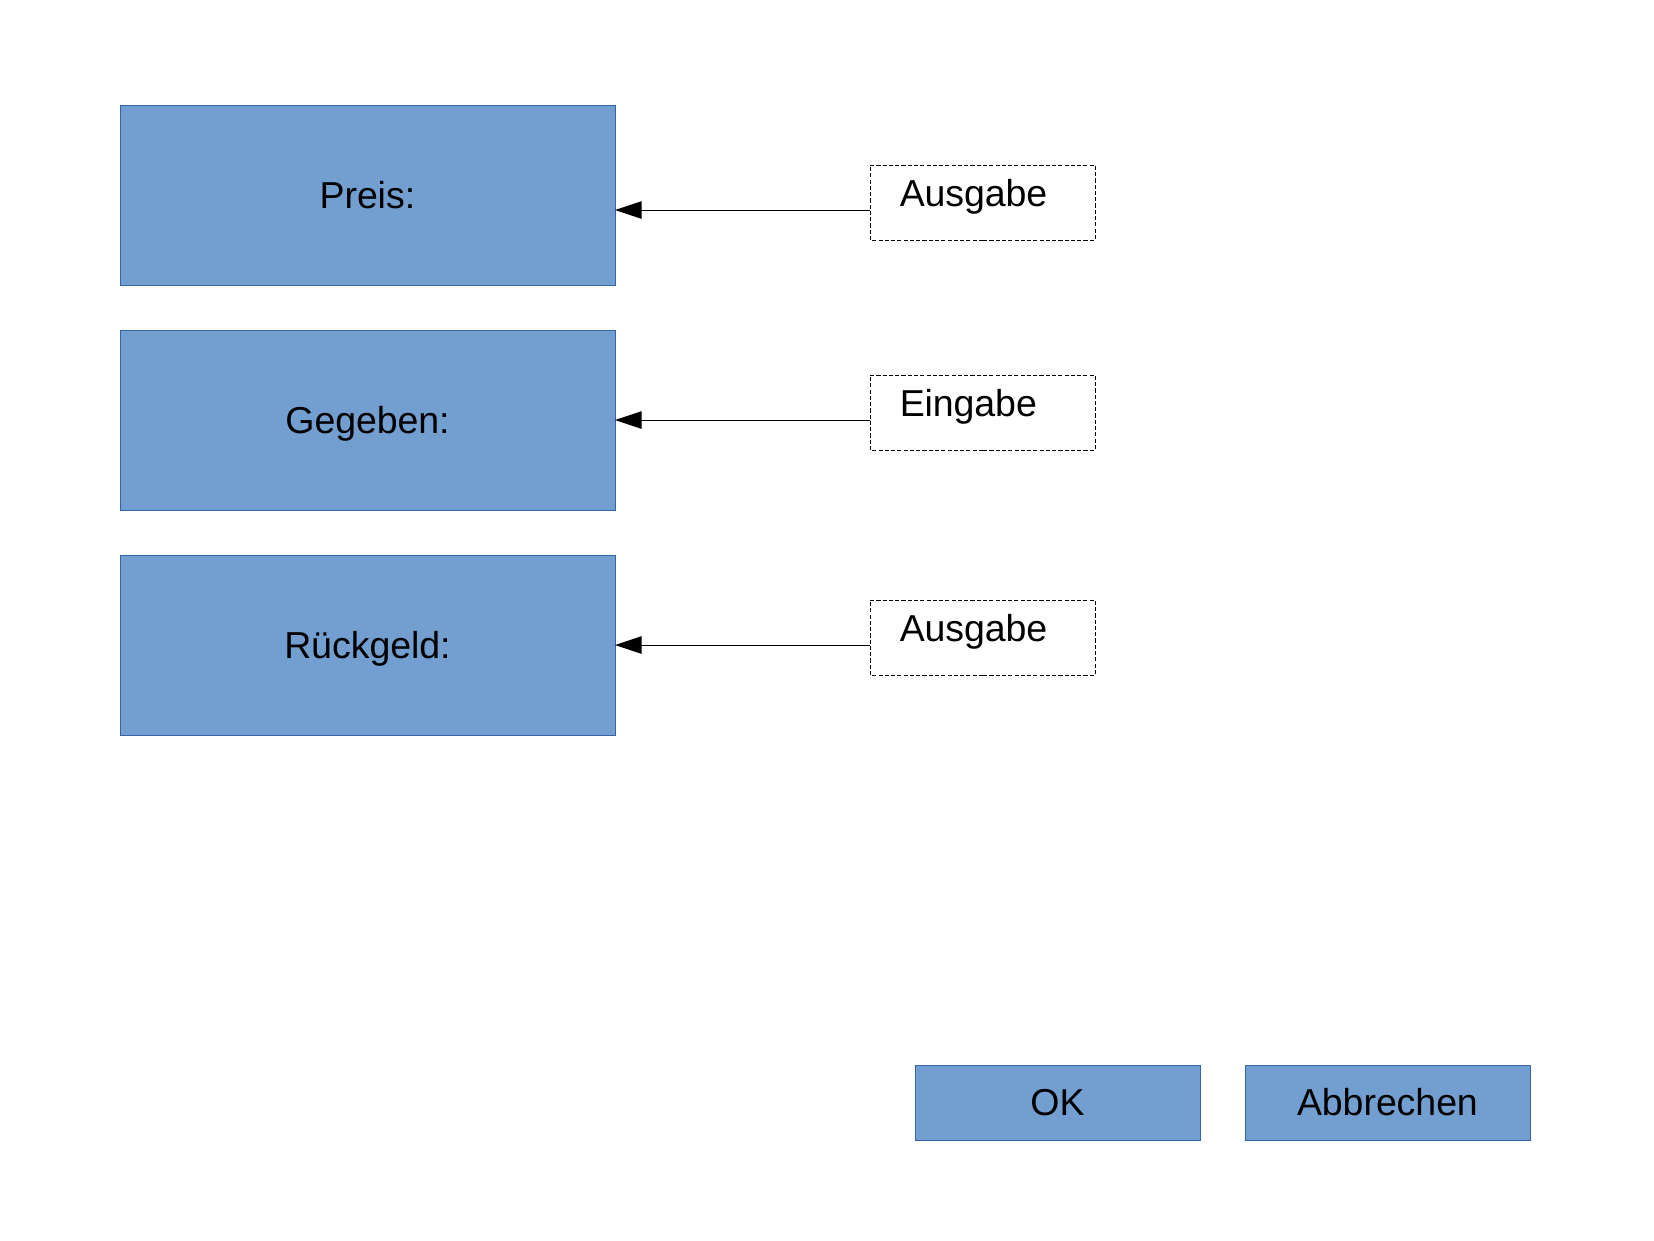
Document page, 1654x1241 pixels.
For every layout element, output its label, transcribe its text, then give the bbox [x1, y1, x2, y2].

text_box Preis: [120, 105, 616, 286]
text_box Ausgabe [885, 600, 1306, 657]
text_box Eingabe [885, 375, 1306, 432]
text_box Gegeben: [120, 330, 616, 511]
text_box Ausgabe [885, 165, 1306, 222]
text_box Abbrechen [1245, 1065, 1531, 1141]
text_box OK [915, 1065, 1201, 1141]
text_box Rückgeld: [120, 555, 616, 736]
